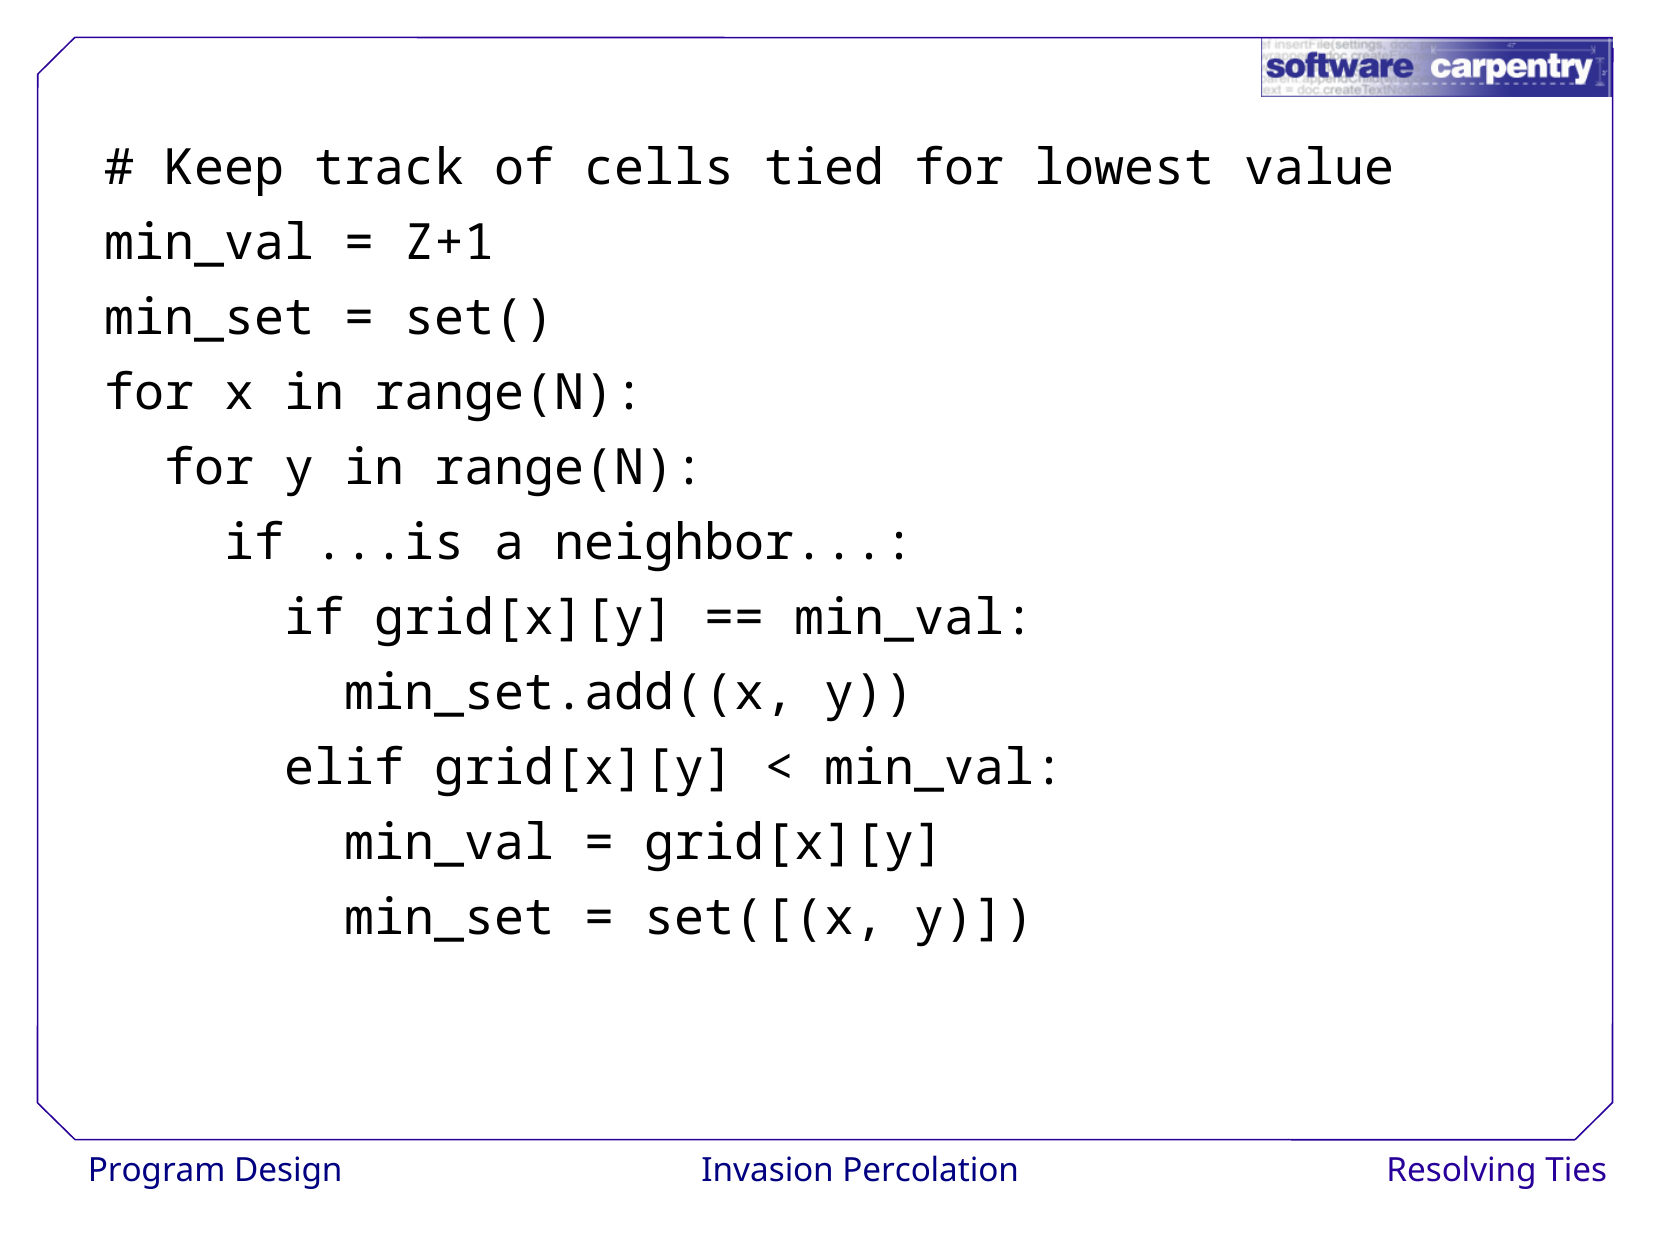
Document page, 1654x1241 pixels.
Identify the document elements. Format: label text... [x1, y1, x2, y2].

text_box # Keep track of cells tied for lowest value min_val = Z+1 min_set = set() for x in range(N): for y in range(N): if ...is a neighbor...: if grid[x][y] == min_val: min_set.add((x, y)) elif grid[x][y] < min_val: min_val = grid[x][y] min_set = set([(x, y)]) [89, 112, 1508, 1117]
picture [1261, 39, 1613, 97]
